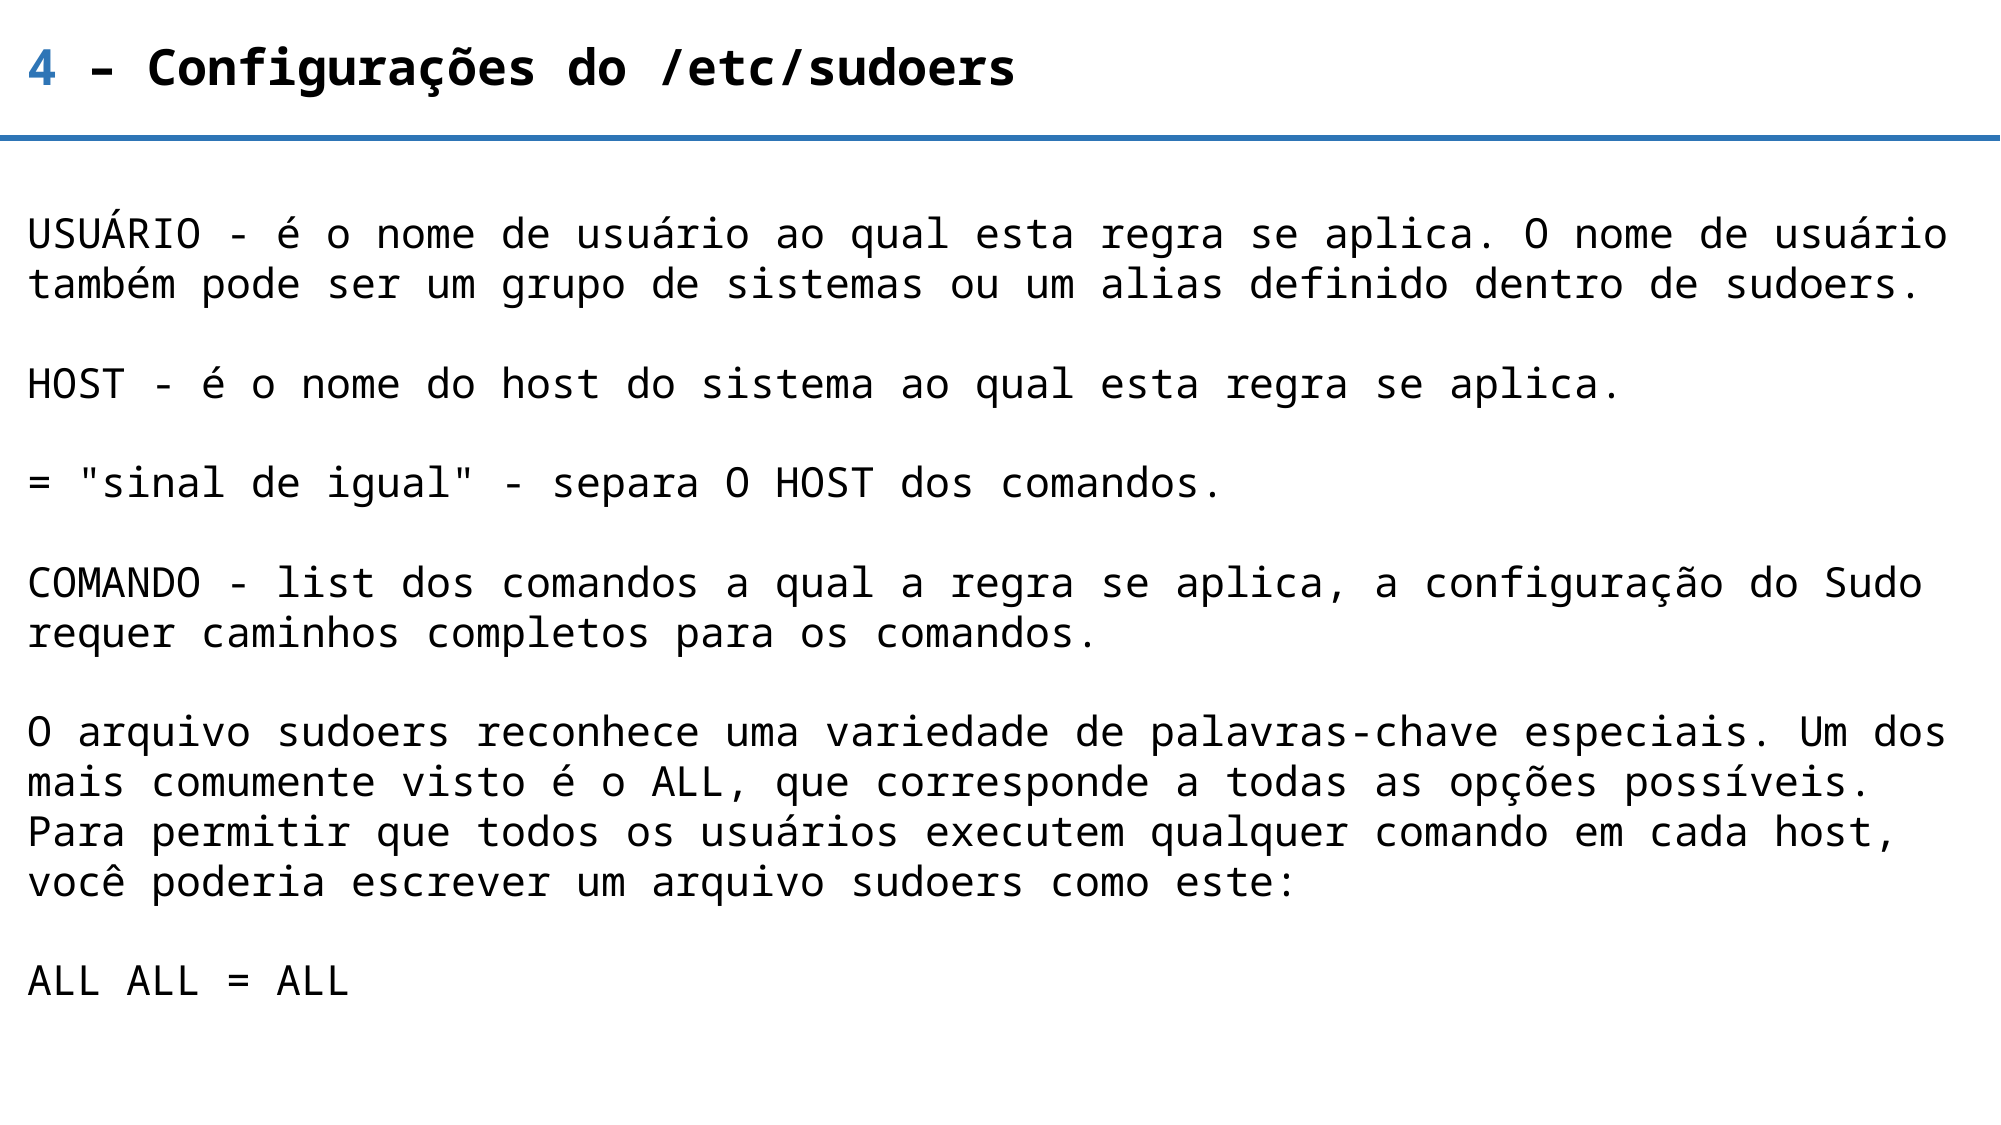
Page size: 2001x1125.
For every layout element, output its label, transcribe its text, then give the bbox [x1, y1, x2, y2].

title USUÁRIO - é o nome de usuário ao qual esta regra se aplica. O nome de usuário também pode ser um grupo de sistemas ou um alias definido dentro de sudoers. HOST - é o nome do host do sistema ao qual esta regra se aplica. = "sinal de igual" - separa O HOST dos comandos. COMANDO - list dos comandos a qual a regra se aplica, a configuração do Sudo requer caminhos completos para os comandos. O arquivo sudoers reconhece uma variedade de palavras-chave especiais. Um dos mais comumente visto é o ALL, que corresponde a todas as opções possíveis. Para permitir que todos os usuários executem qualquer comando em cada host, você poderia escrever um arquivo sudoers como este: ALL ALL = ALL [12, 200, 1986, 1109]
text_box 4 – Configurações do /etc/sudoers [12, 14, 1513, 125]
